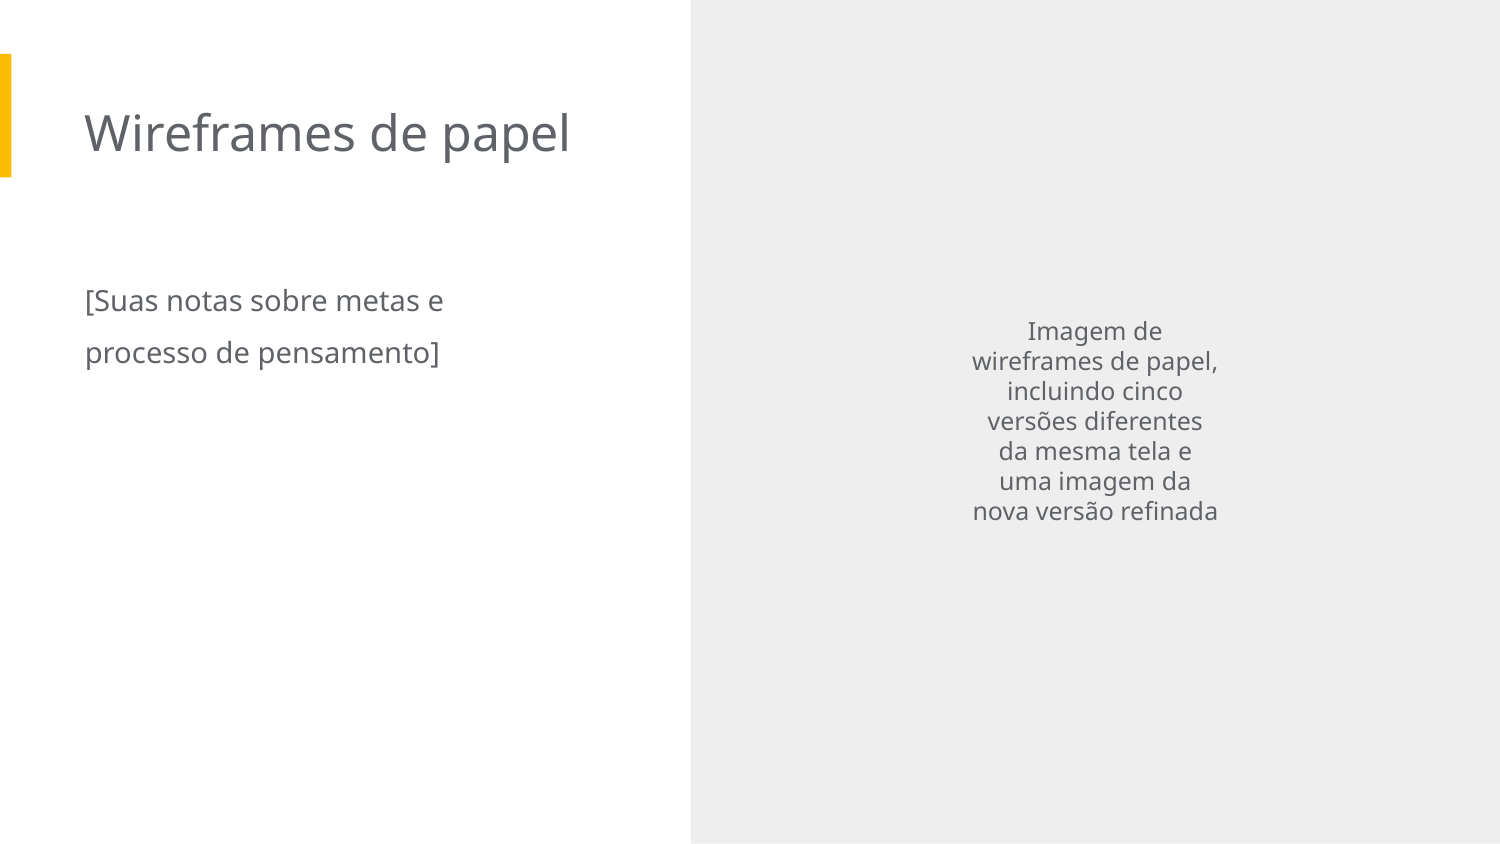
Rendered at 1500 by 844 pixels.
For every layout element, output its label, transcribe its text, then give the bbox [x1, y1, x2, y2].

text_box Wireframes de papel [84, 85, 1234, 177]
text_box [690, 0, 1500, 844]
text_box [Suas notas sobre metas e processo de pensamento] [84, 249, 483, 385]
text_box Imagem de wireframes de papel, incluindo cinco versões diferentes da mesma tela e uma imagem da nova versão refinada [956, 300, 1235, 541]
